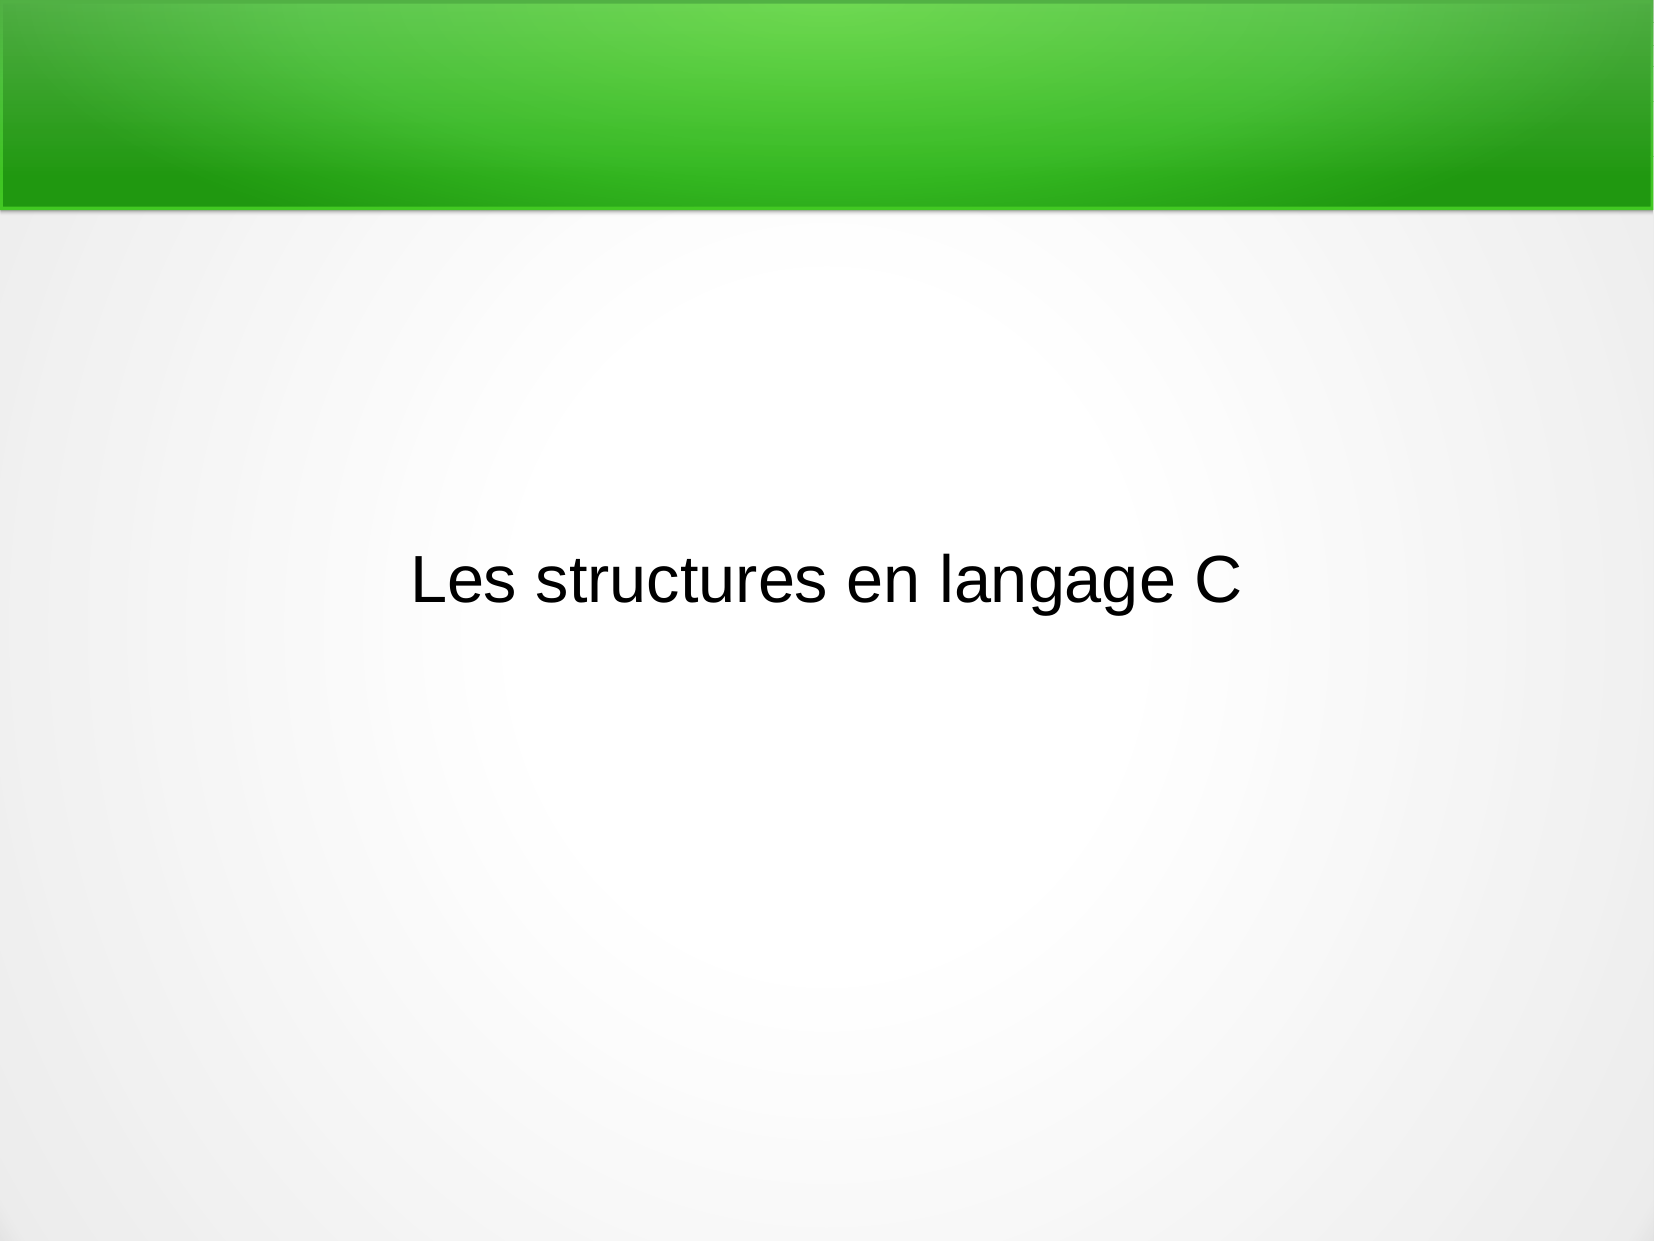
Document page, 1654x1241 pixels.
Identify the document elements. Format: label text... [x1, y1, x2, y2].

subtitle Les structures en langage C [82, 56, 1571, 1102]
